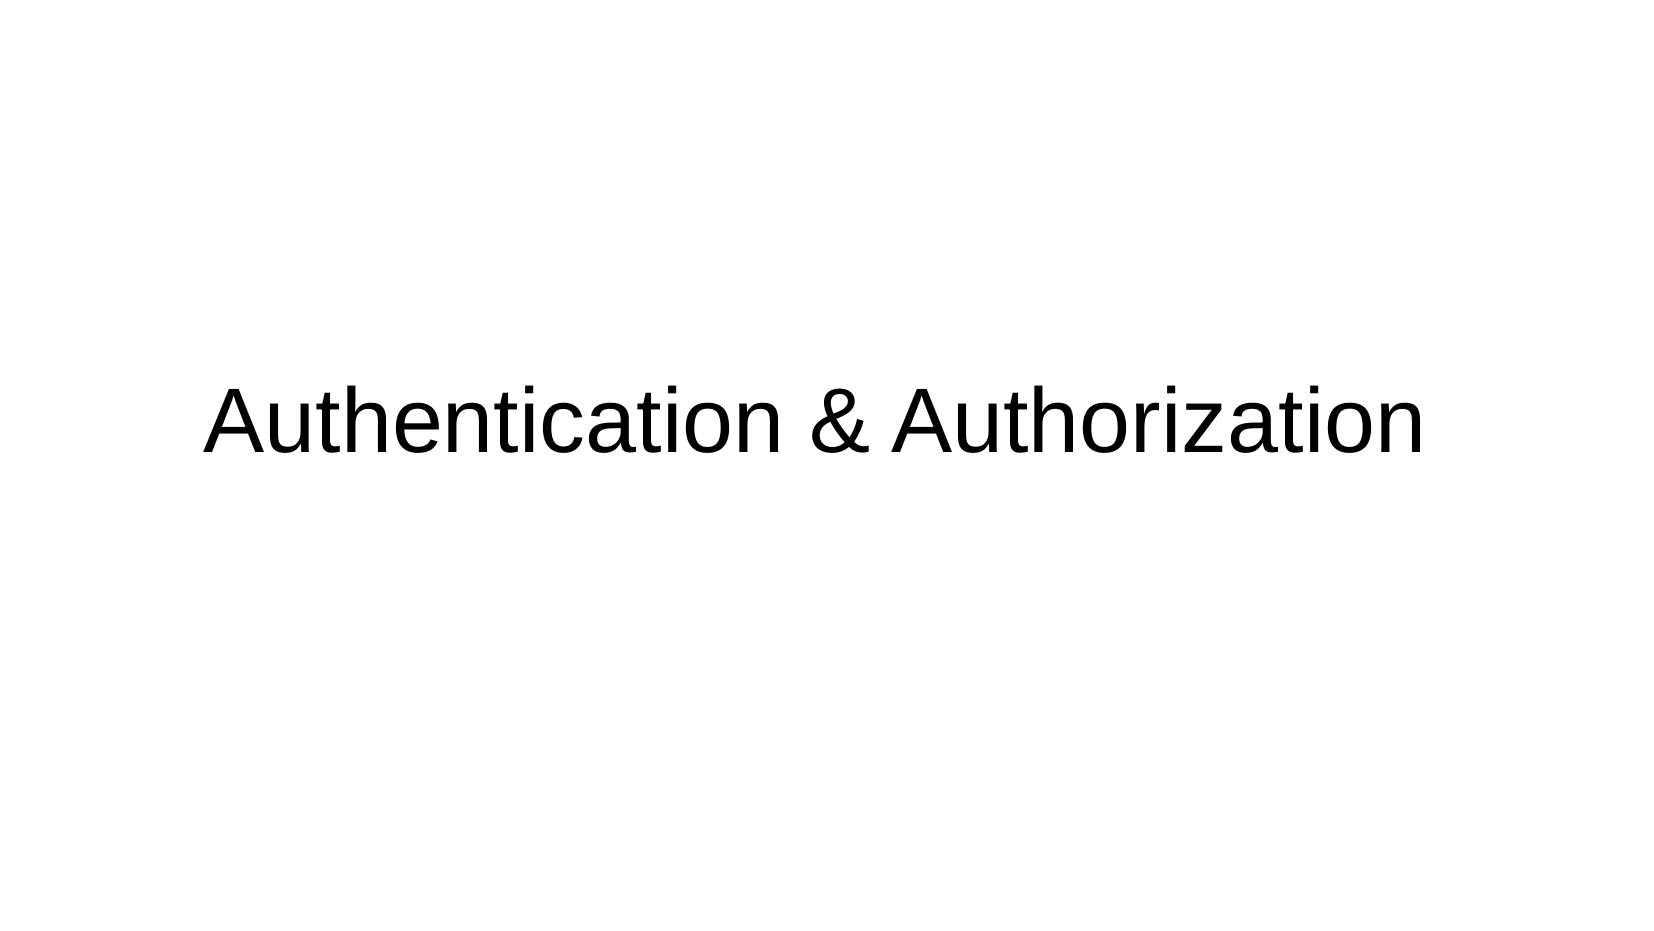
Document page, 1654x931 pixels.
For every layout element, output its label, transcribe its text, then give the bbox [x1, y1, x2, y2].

title Authentication & Authorization [71, 369, 1561, 473]
